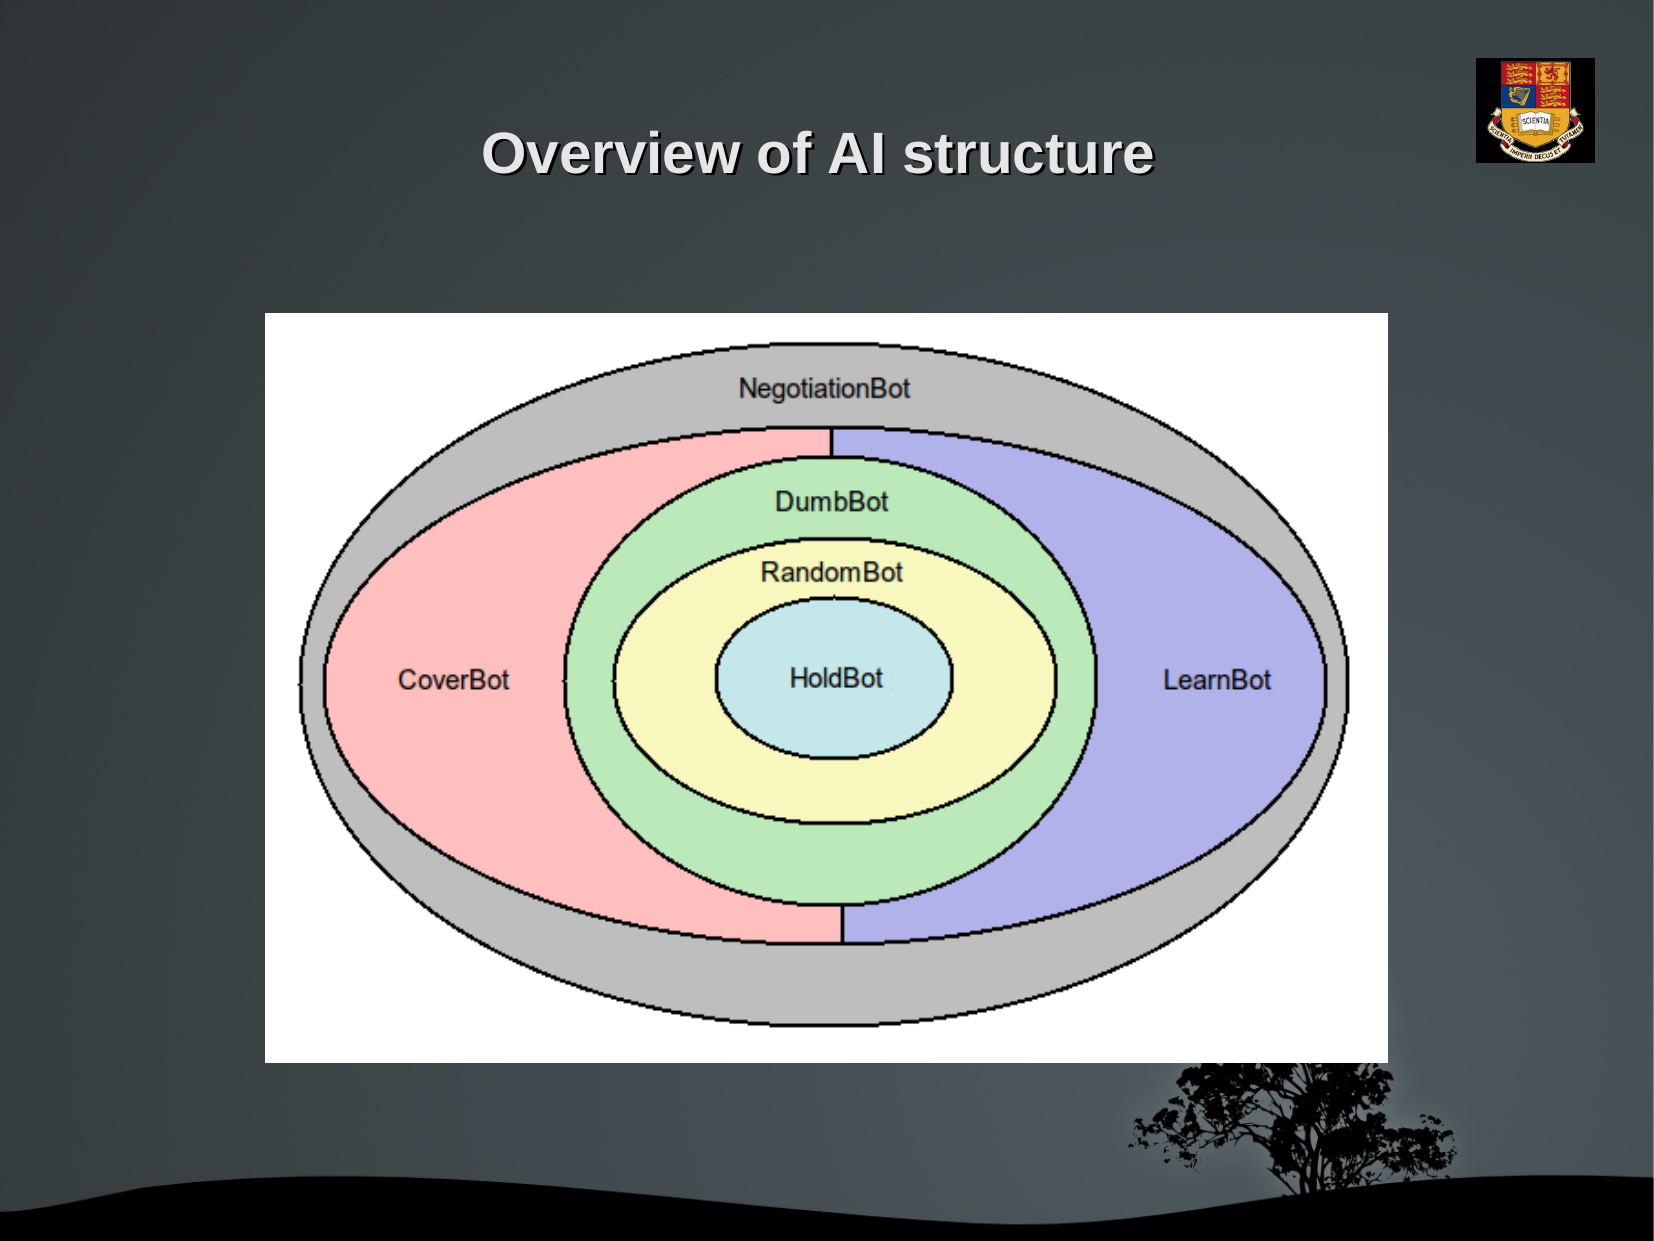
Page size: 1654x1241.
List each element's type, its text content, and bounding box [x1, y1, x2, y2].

title Overview of AI structure [82, 56, 1571, 250]
picture [0, 0, 1654, 1241]
